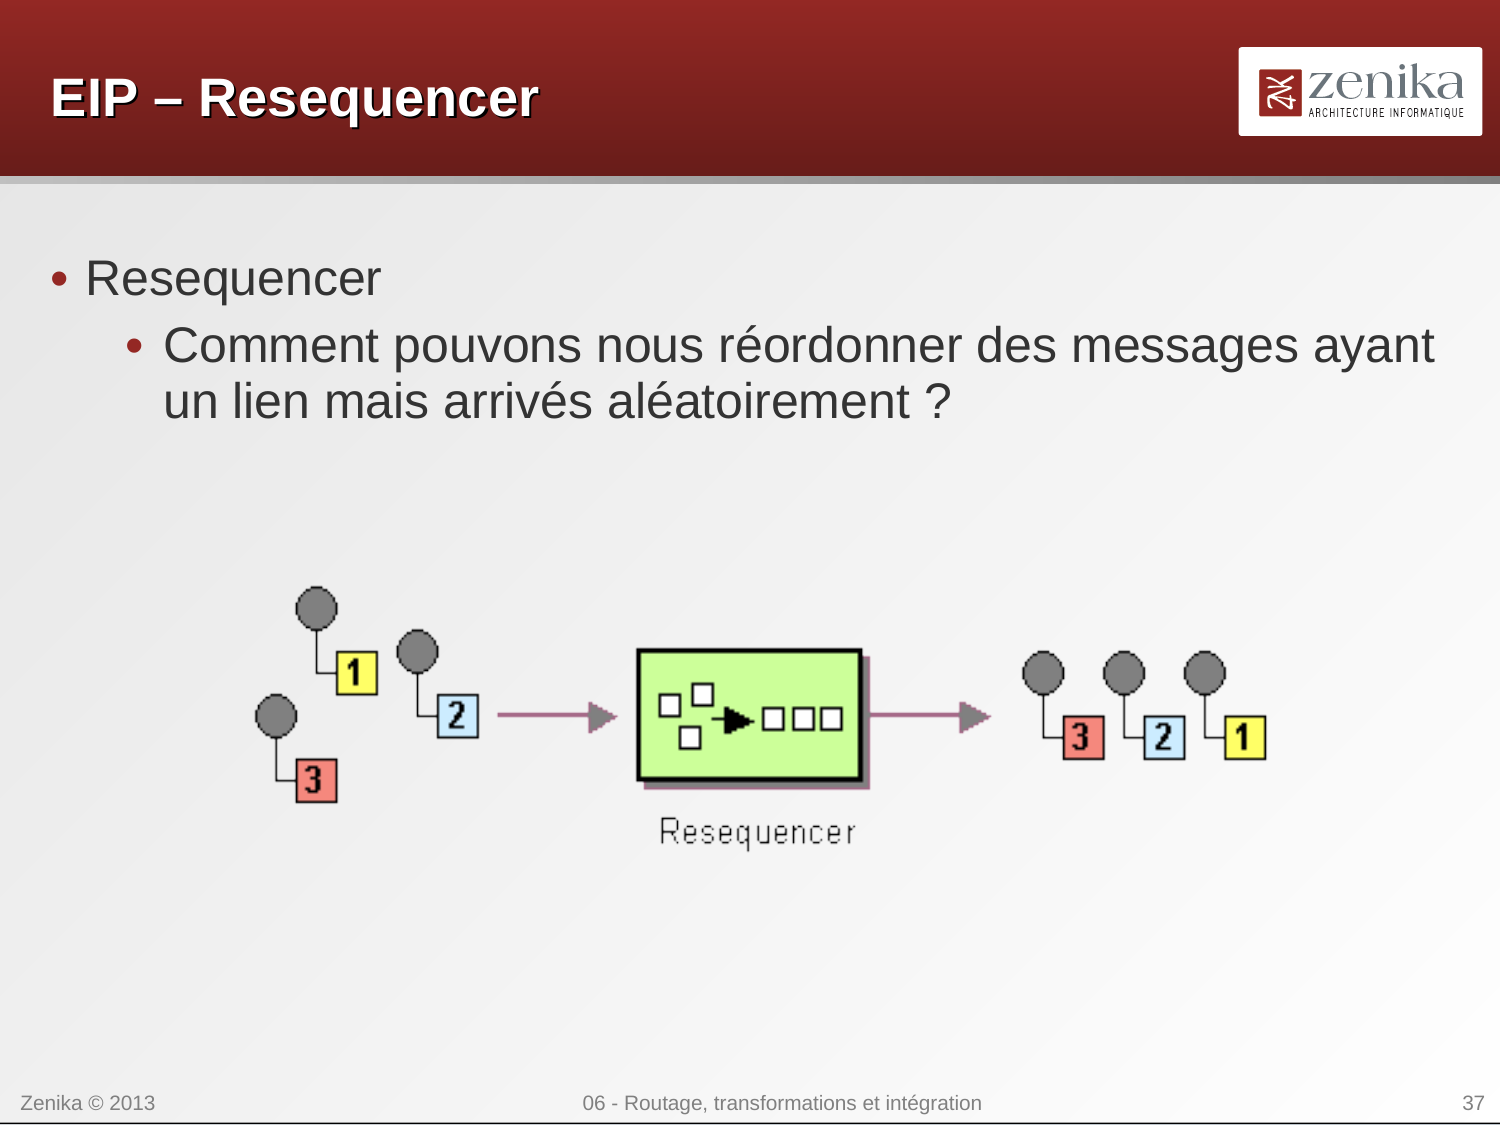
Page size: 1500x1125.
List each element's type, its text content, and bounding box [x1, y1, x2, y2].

title EIP – Resequencer [50, 22, 1206, 172]
picture [1257, 58, 1464, 125]
list Resequencer Comment pouvons nous réordonner des messages ayant un lien mais arrivés aléatoirement ? [50, 250, 1477, 1064]
picture [253, 584, 1270, 869]
